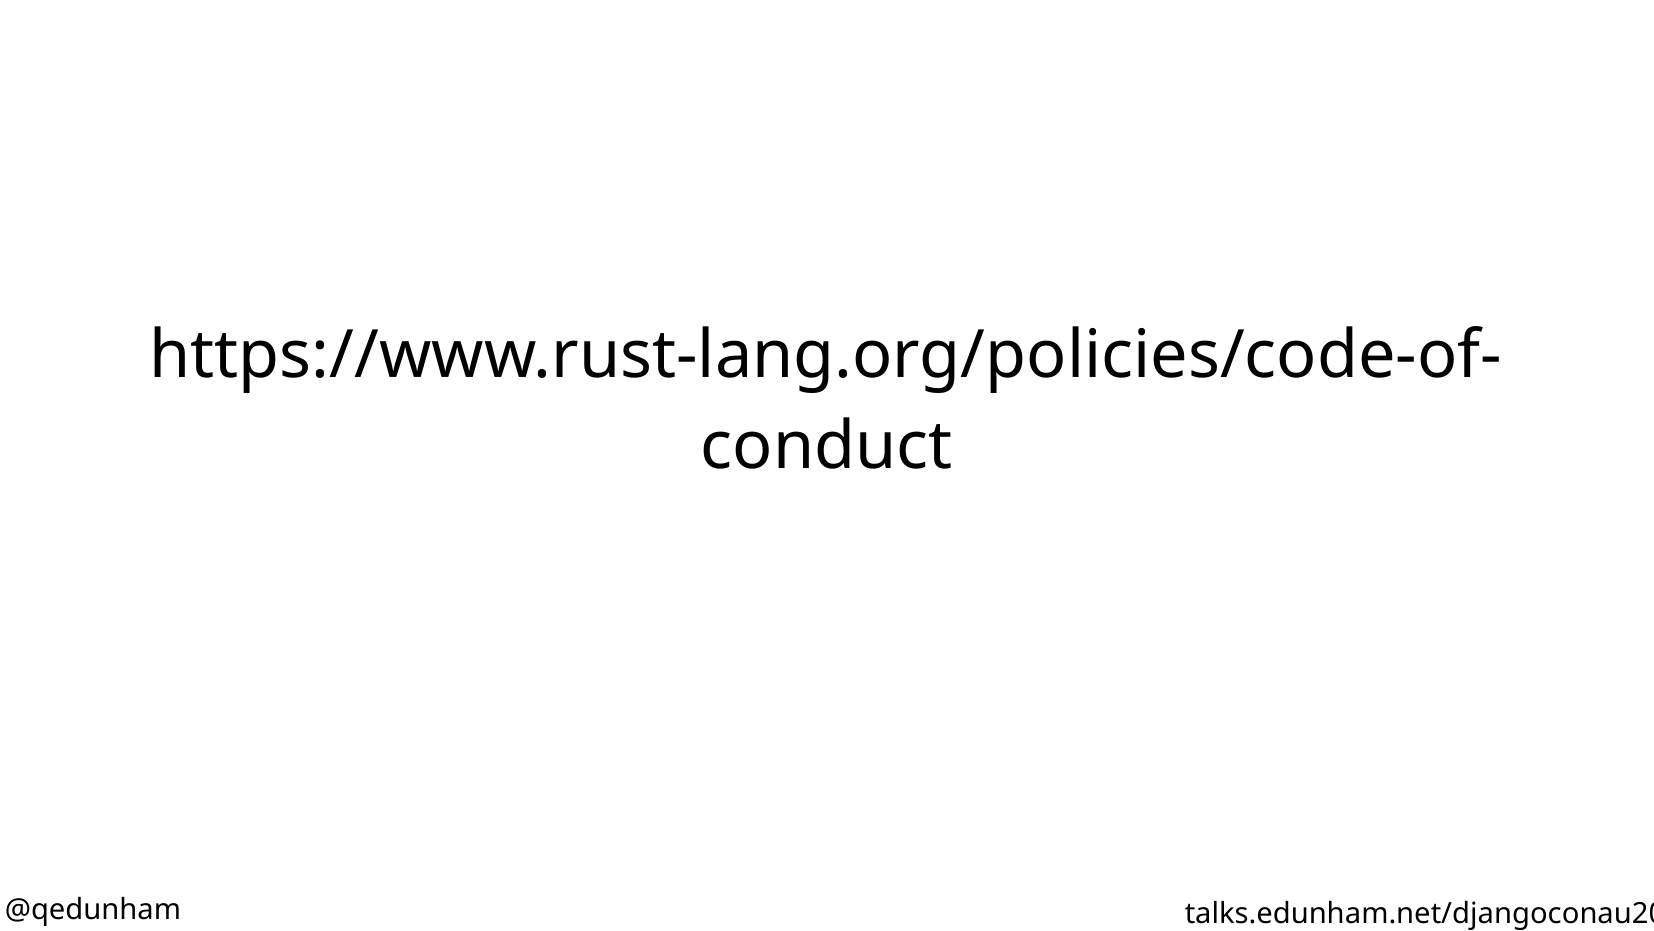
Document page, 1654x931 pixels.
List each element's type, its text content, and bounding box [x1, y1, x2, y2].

subtitle https://www.rust-lang.org/policies/code-of-conduct [82, 37, 1571, 757]
